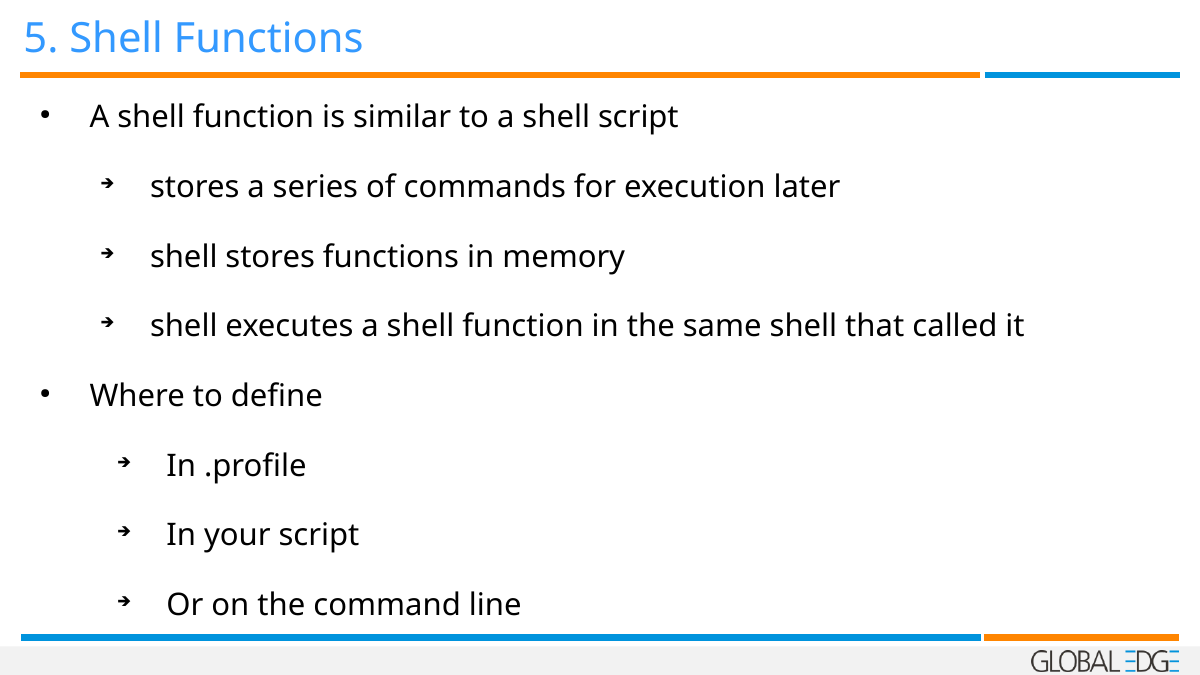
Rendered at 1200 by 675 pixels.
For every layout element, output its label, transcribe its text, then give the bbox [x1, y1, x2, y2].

list A shell function is similar to a shell script stores a series of commands for execution later shell stores functions in memory shell executes a shell function in the same shell that called it Where to define In .profile In your script Or on the command line [23, 94, 1170, 626]
picture [1031, 650, 1179, 672]
title 5. Shell Functions [12, 9, 1088, 63]
